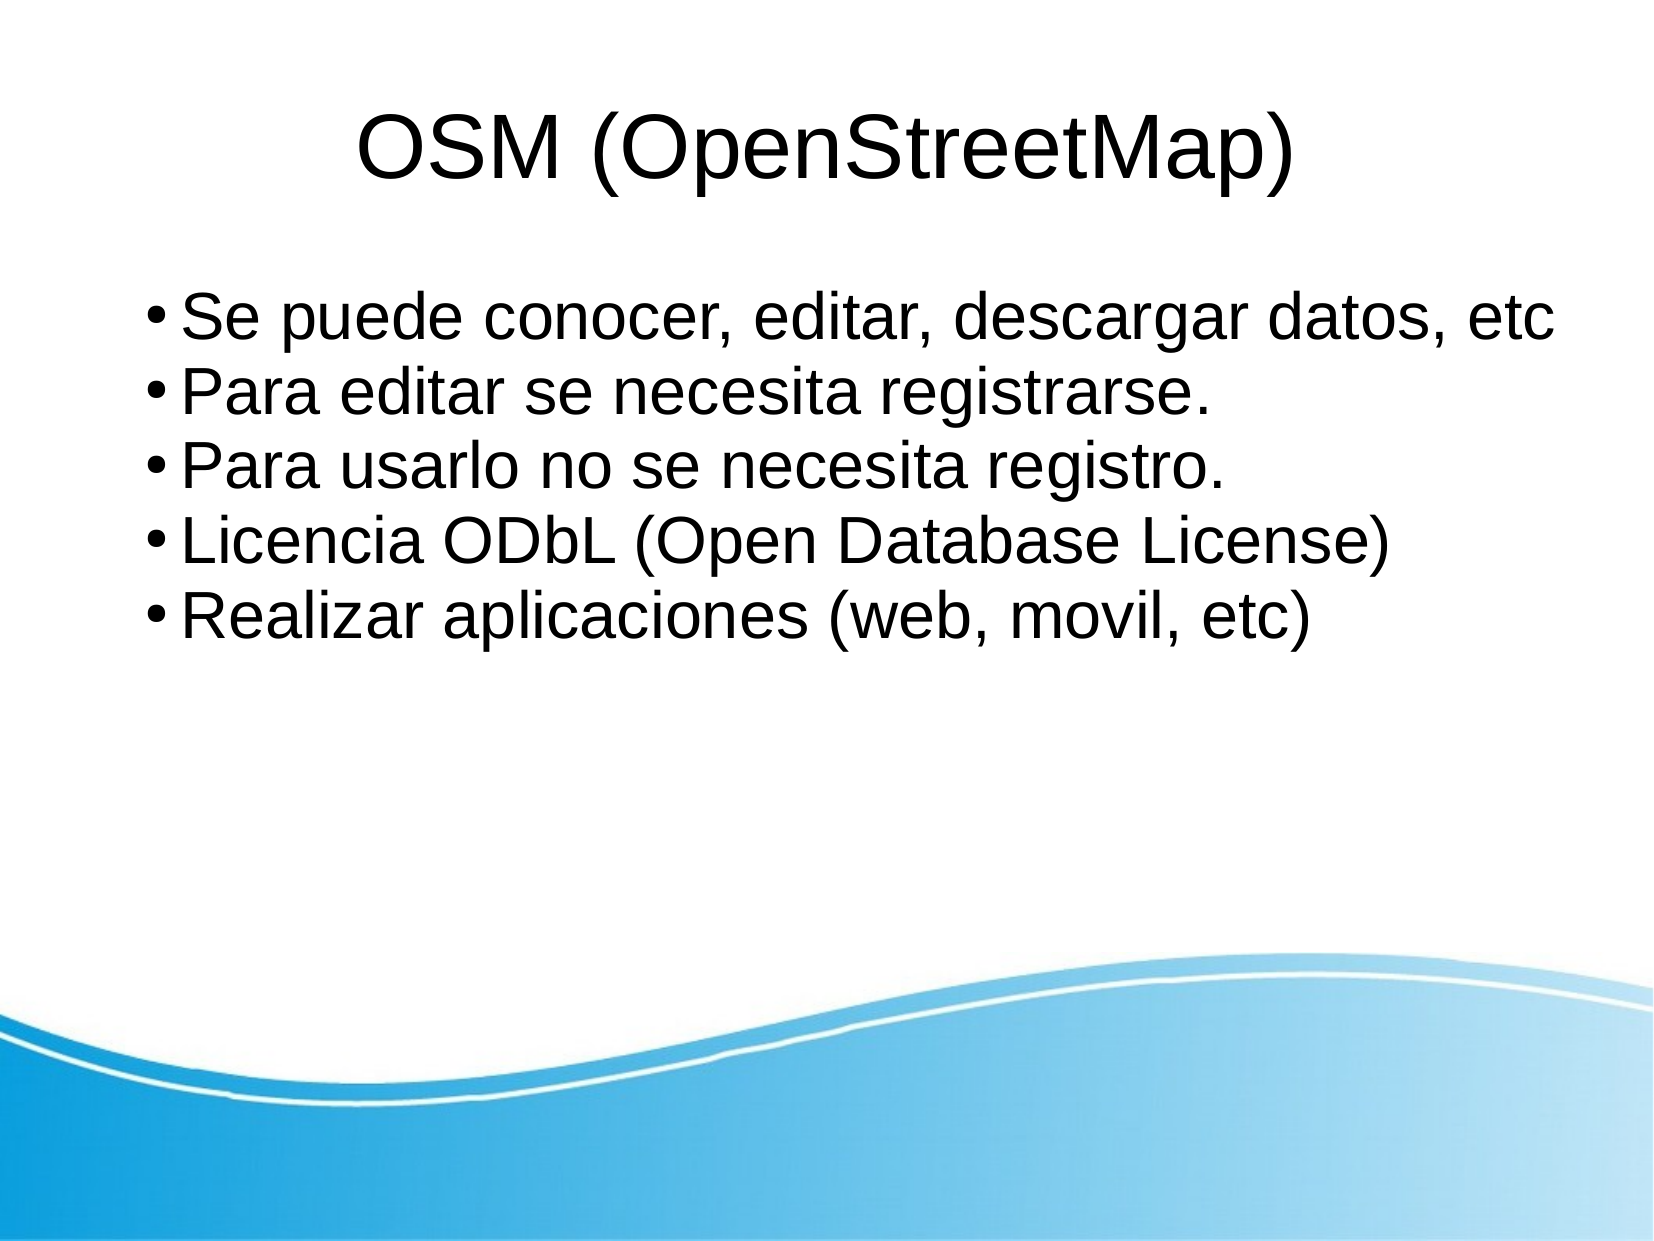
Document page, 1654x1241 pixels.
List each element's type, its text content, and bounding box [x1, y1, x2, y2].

picture [0, 952, 1654, 1241]
title OSM (OpenStreetMap) [82, 94, 1571, 200]
text_box Se puede conocer, editar, descargar datos, etc Para editar se necesita registrarse. Para usarlo no se necesita registro. Licencia ODbL (Open Database License) Realizar aplicaciones (web, movil, etc) [129, 271, 1595, 736]
